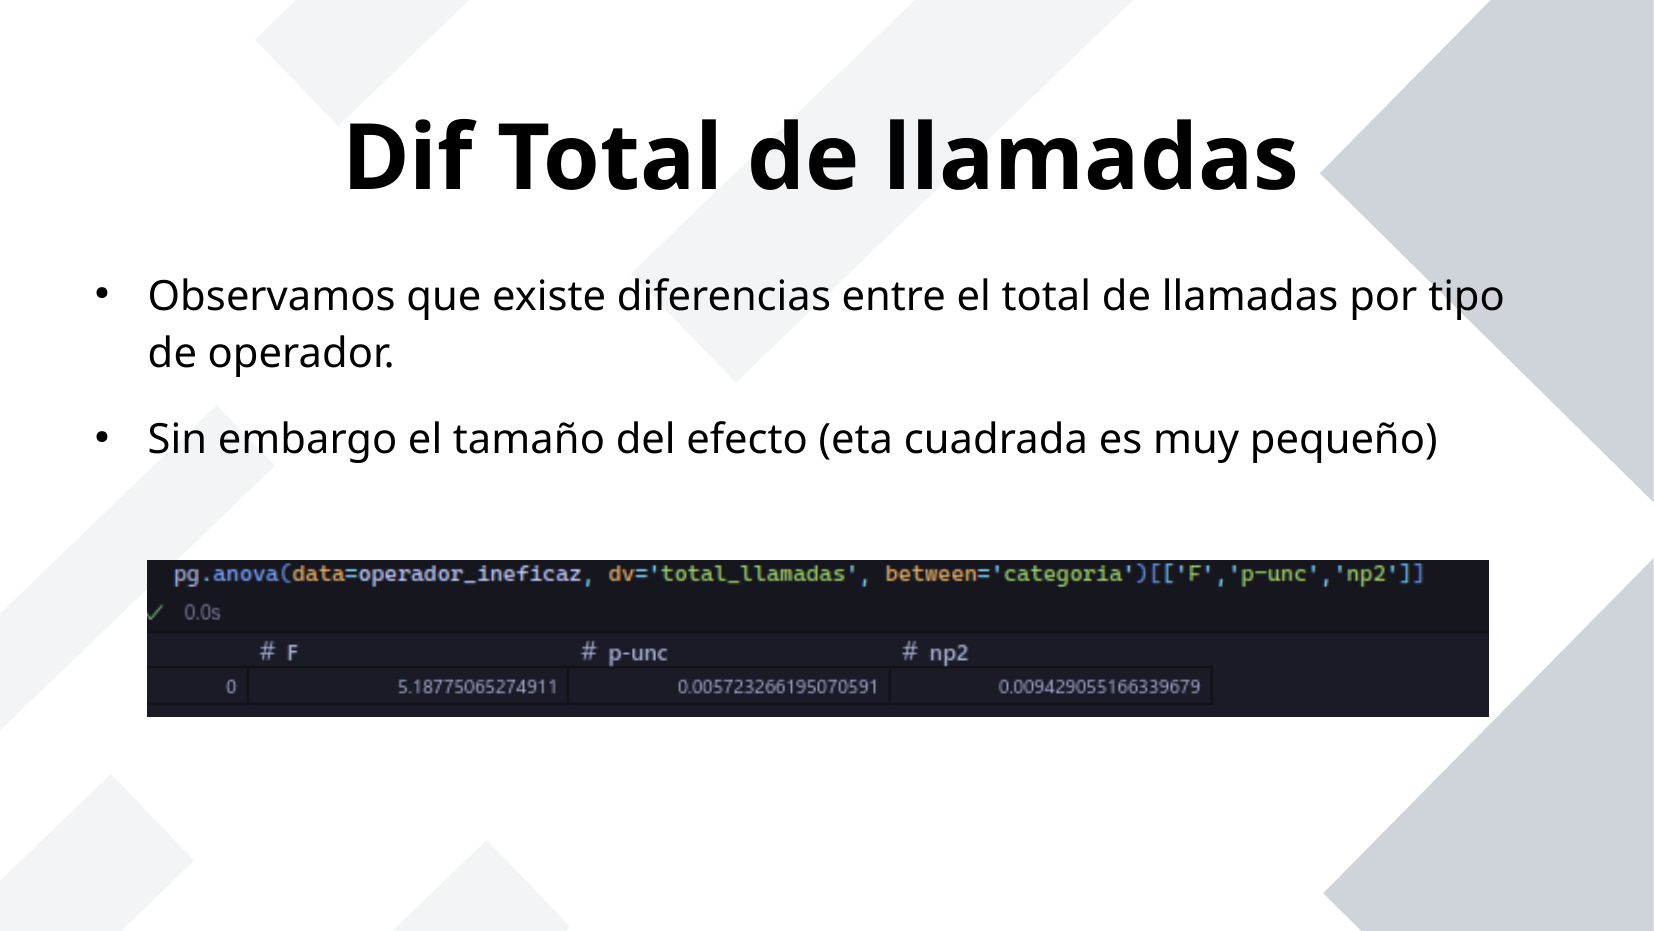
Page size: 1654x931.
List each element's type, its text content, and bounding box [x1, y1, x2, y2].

picture [147, 560, 1489, 717]
title Dif Total de llamadas [76, 76, 1565, 233]
list Observamos que existe diferencias entre el total de llamadas por tipo de operador. Sin embargo el tamaño del efecto (eta cuadrada es muy pequeño) [76, 265, 1565, 680]
